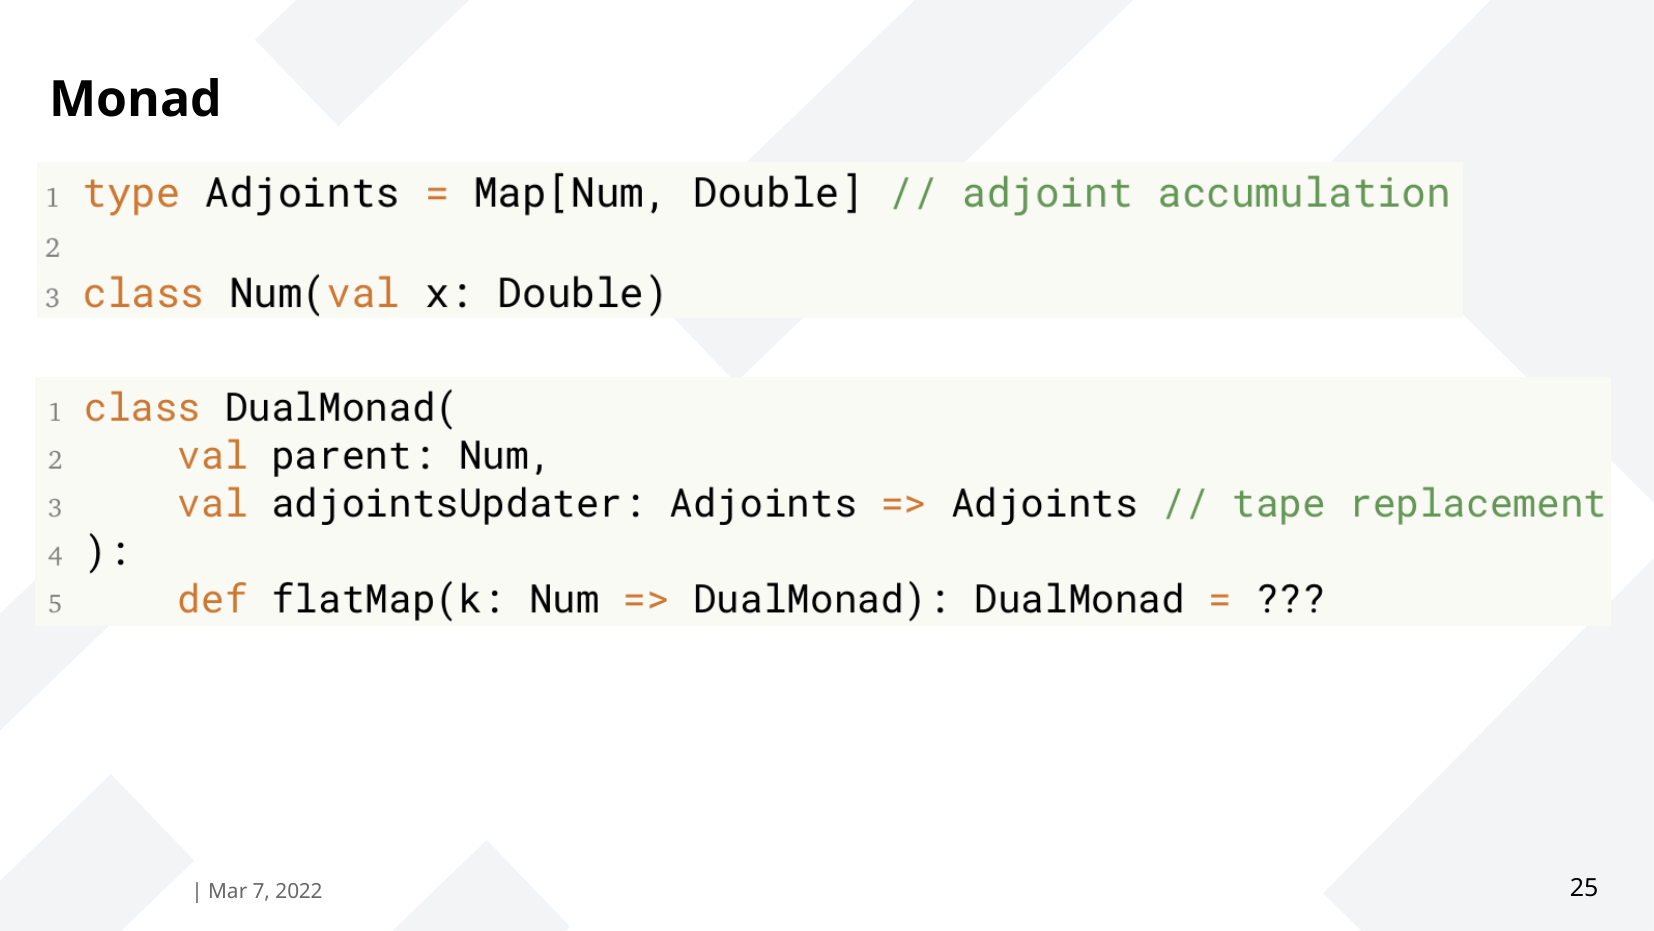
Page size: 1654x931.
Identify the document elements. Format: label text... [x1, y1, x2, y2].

picture [37, 162, 1463, 318]
picture [35, 377, 1611, 626]
title Monad [49, 37, 1538, 158]
